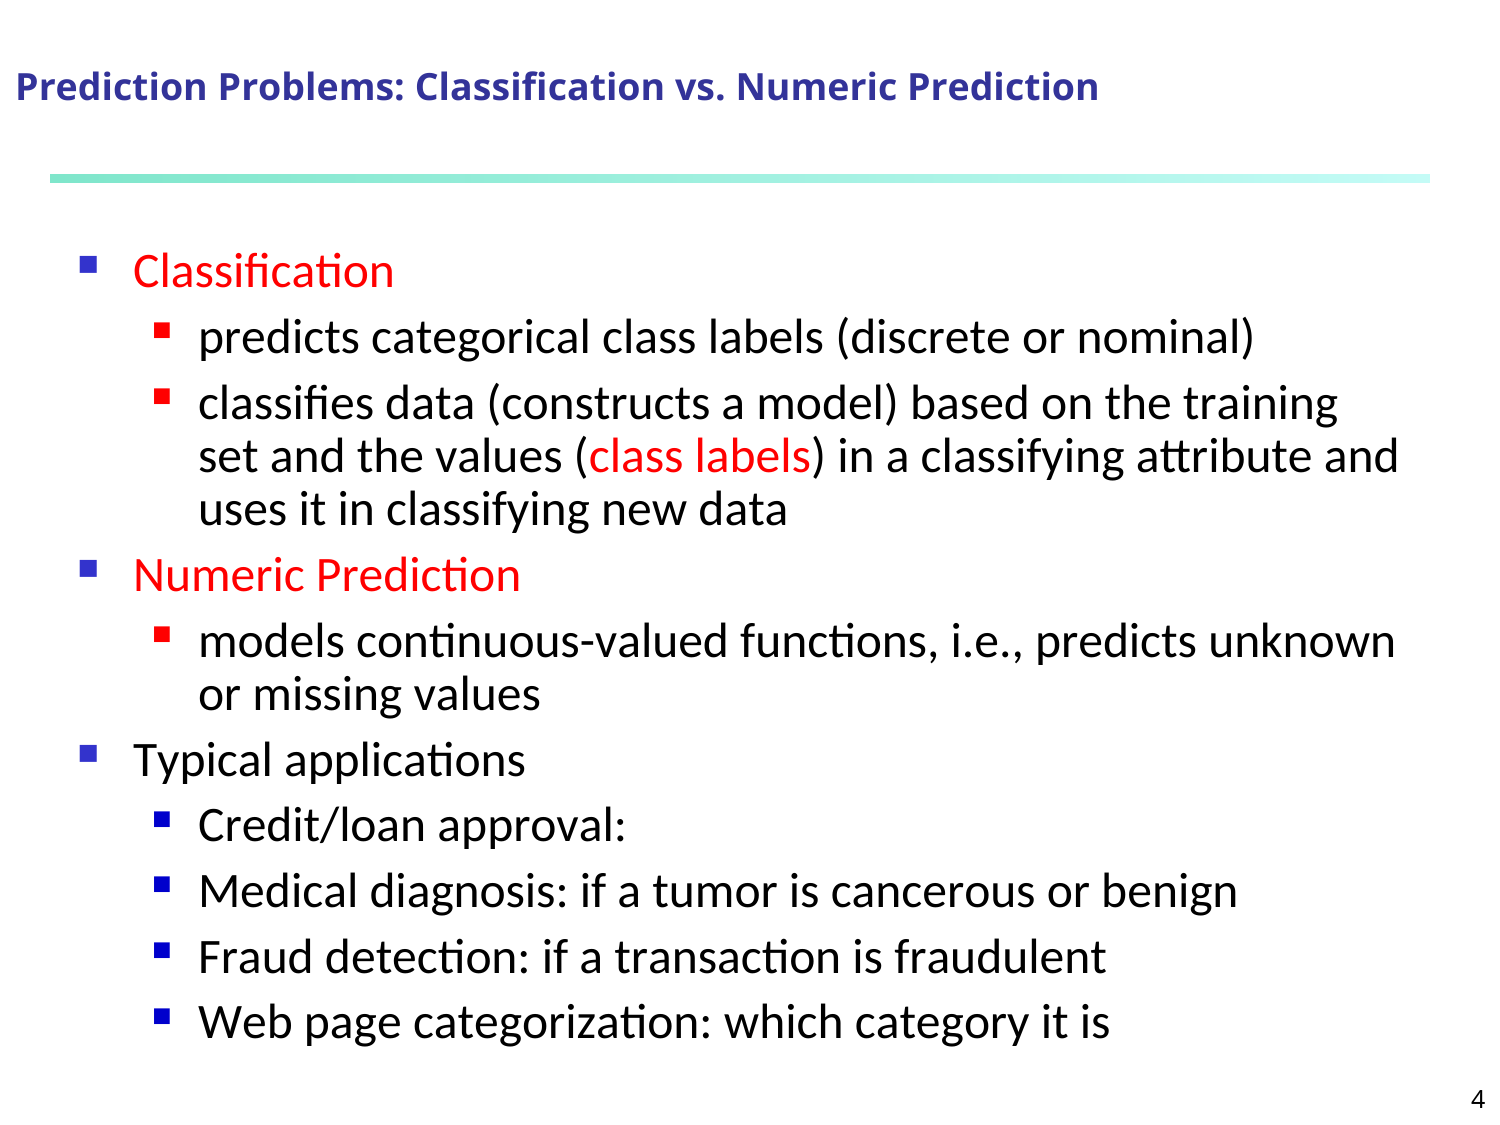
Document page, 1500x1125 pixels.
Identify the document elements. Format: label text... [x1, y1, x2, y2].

list Classification predicts categorical class labels (discrete or nominal) classifies data (constructs a model) based on the training set and the values (class labels) in a classifying attribute and uses it in classifying new data Numeric Prediction models continuous-valued functions, i.e., predicts unknown or missing values Typical applications Credit/loan approval: Medical diagnosis: if a tumor is cancerous or benign Fraud detection: if a transaction is fraudulent Web page categorization: which category it is [62, 237, 1426, 1063]
text_box <number> [1187, 1062, 1500, 1125]
title Prediction Problems: Classification vs. Numeric Prediction [0, 0, 1500, 172]
